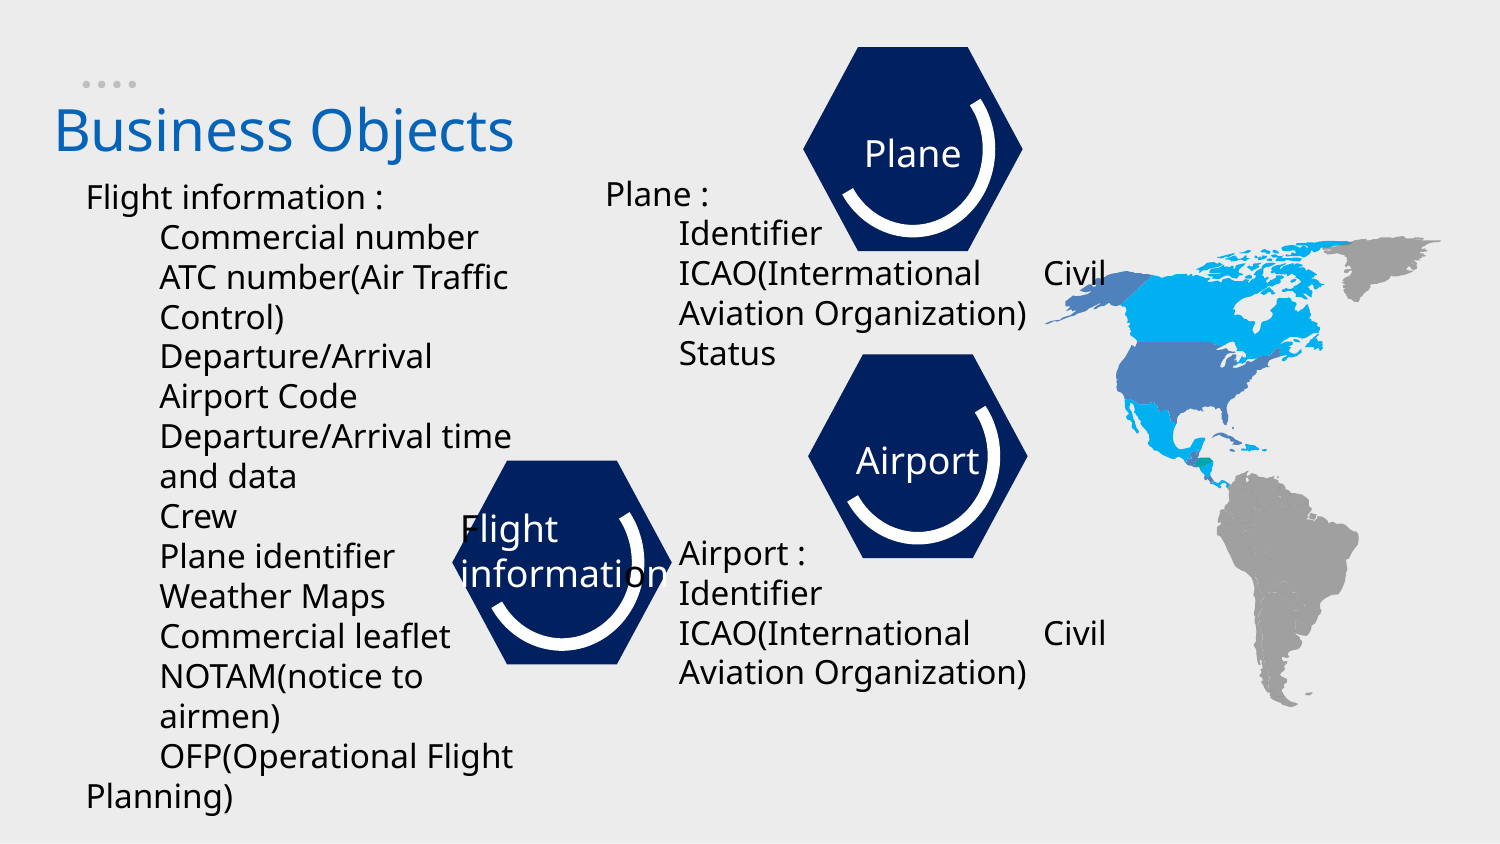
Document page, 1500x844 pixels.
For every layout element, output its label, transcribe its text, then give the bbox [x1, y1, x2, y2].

text_box Business Objects [38, 85, 546, 171]
text_box [808, 354, 1028, 559]
text_box [1240, 444, 1260, 452]
text_box [1216, 253, 1251, 262]
text_box [1239, 249, 1252, 254]
text_box Airport [841, 430, 995, 490]
text_box Flight information [445, 497, 685, 603]
text_box [1211, 432, 1243, 445]
text_box [504, 603, 620, 638]
text_box [803, 47, 1023, 252]
text_box [487, 460, 637, 497]
text_box [1123, 236, 1442, 708]
text_box [474, 603, 650, 665]
text_box Plane : Identifier ICAO(Intermational Civil Aviation Organization) Status Airport : Identifier ICAO(International Civil Aviation Organization) [590, 165, 1123, 779]
text_box Flight information : Commercial number ATC number(Air Traffic Control) Departure/Arrival Airport Code Departure/Arrival time and data Crew Plane identifier Weather Maps Commercial leaflet NOTAM(notice to airmen) OFP(Operational Flight Planning) [70, 168, 544, 844]
text_box Plane [849, 122, 977, 183]
